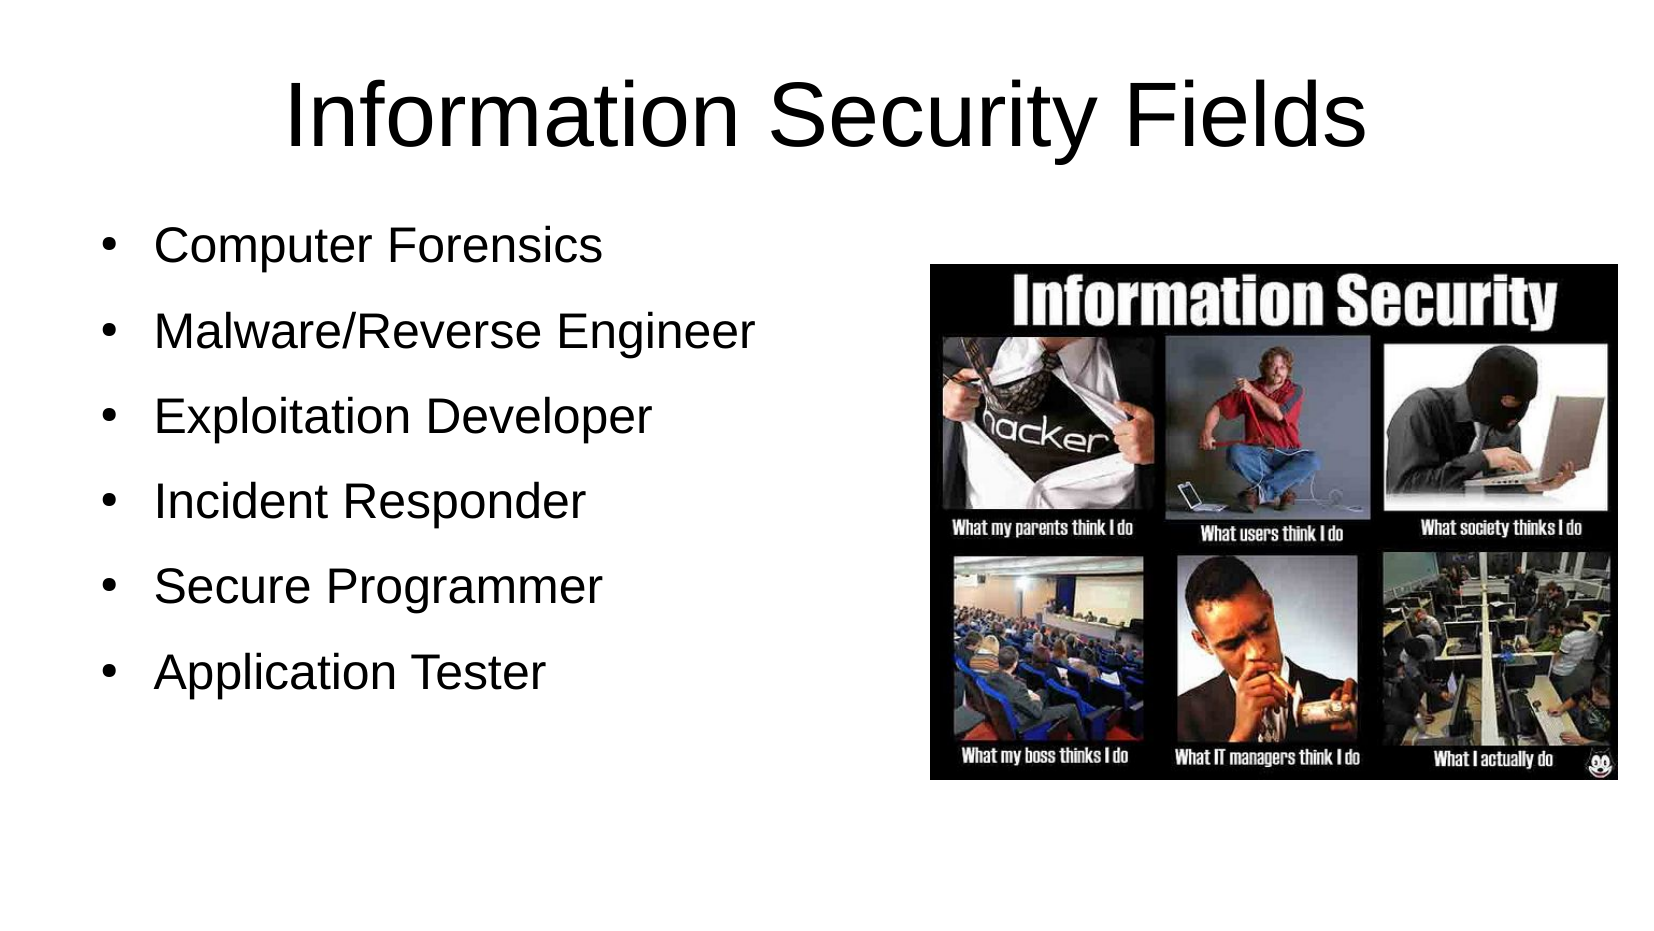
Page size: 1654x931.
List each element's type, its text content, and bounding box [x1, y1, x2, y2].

picture [930, 264, 1618, 781]
list Computer Forensics Malware/Reverse Engineer Exploitation Developer Incident Responder Secure Programmer Application Tester [82, 217, 1571, 758]
title Information Security Fields [82, 37, 1571, 193]
